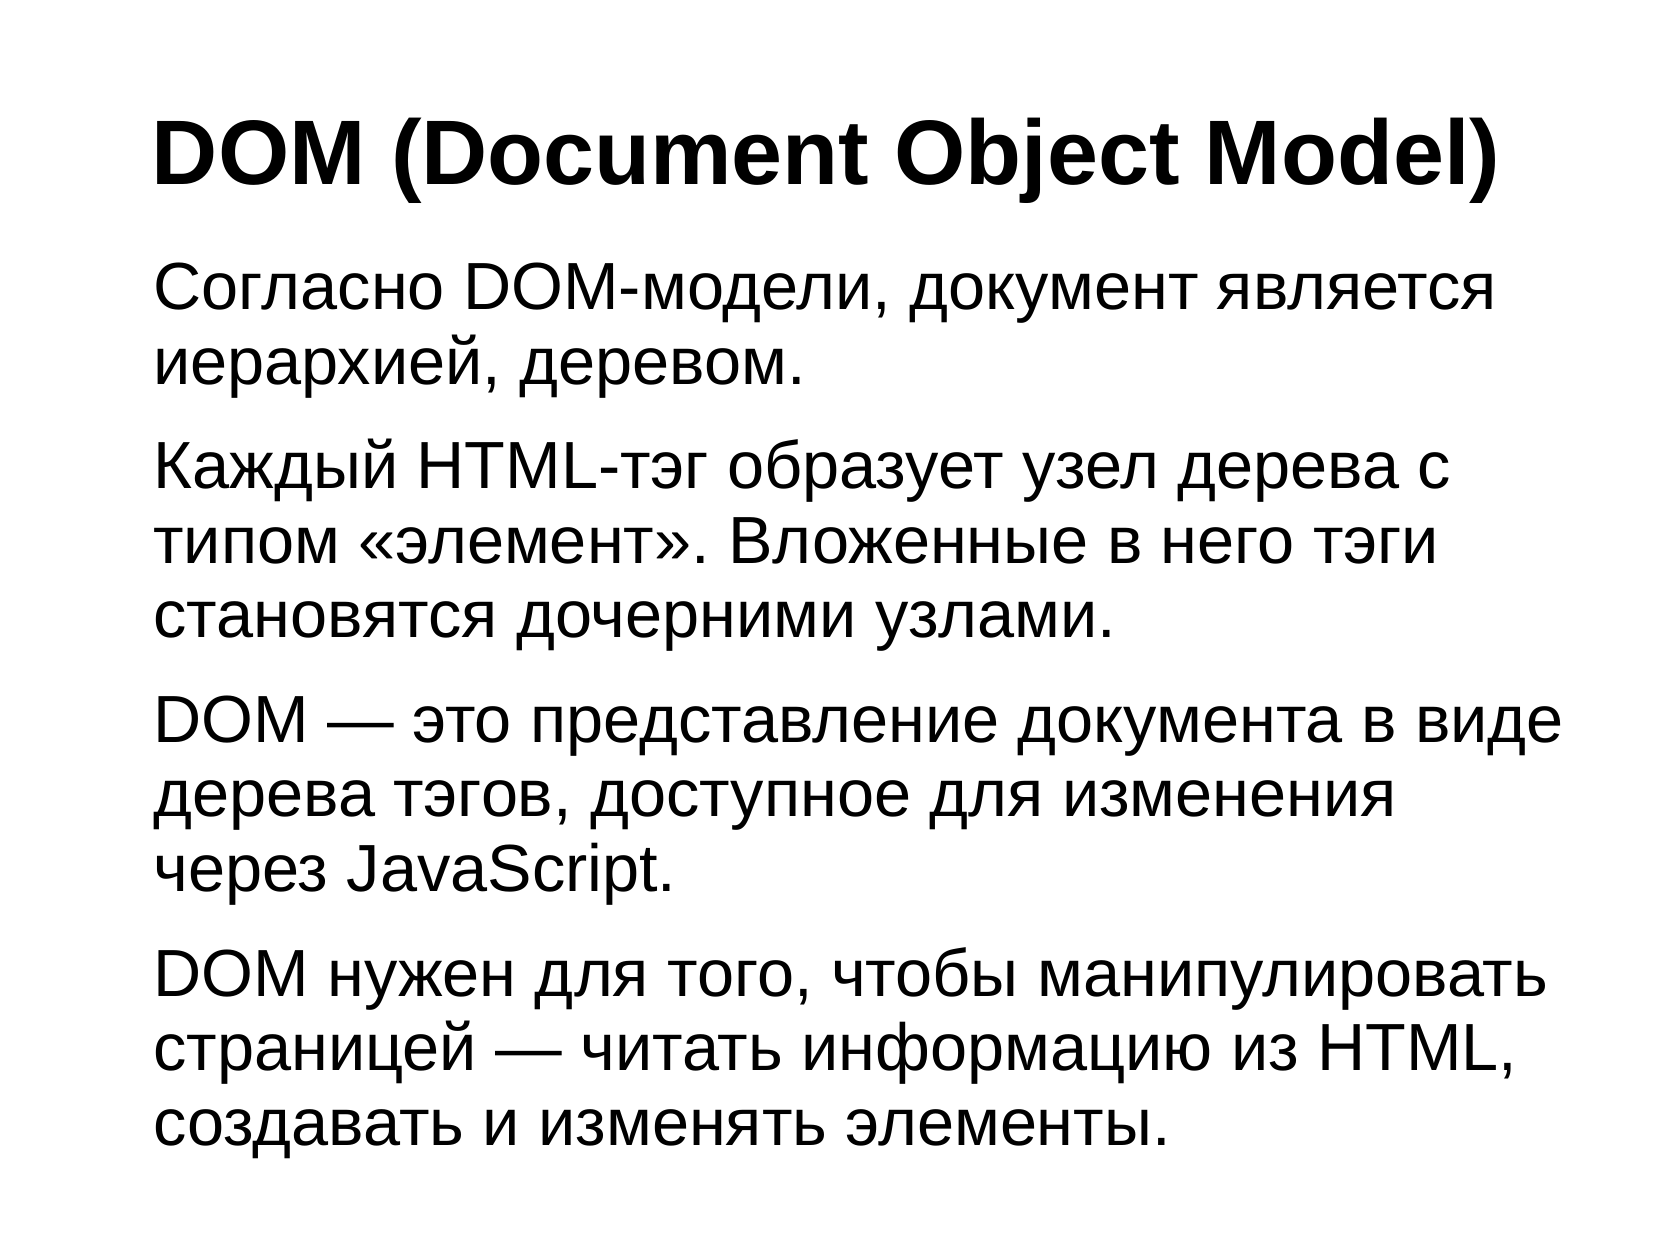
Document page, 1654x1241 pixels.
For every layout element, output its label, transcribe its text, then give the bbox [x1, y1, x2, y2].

list Согласно DOM-модели, документ является иерархией, деревом. Каждый HTML-тэг образует узел дерева с типом «элемент». Вложенные в него тэги становятся дочерними узлами. DOM — это представление документа в виде дерева тэгов, доступное для изменения через JavaScript. DOM нужен для того, чтобы манипулировать страницей — читать информацию из HTML, создавать и изменять элементы. [82, 248, 1571, 1160]
title DOM (Document Object Model) [82, 49, 1571, 248]
